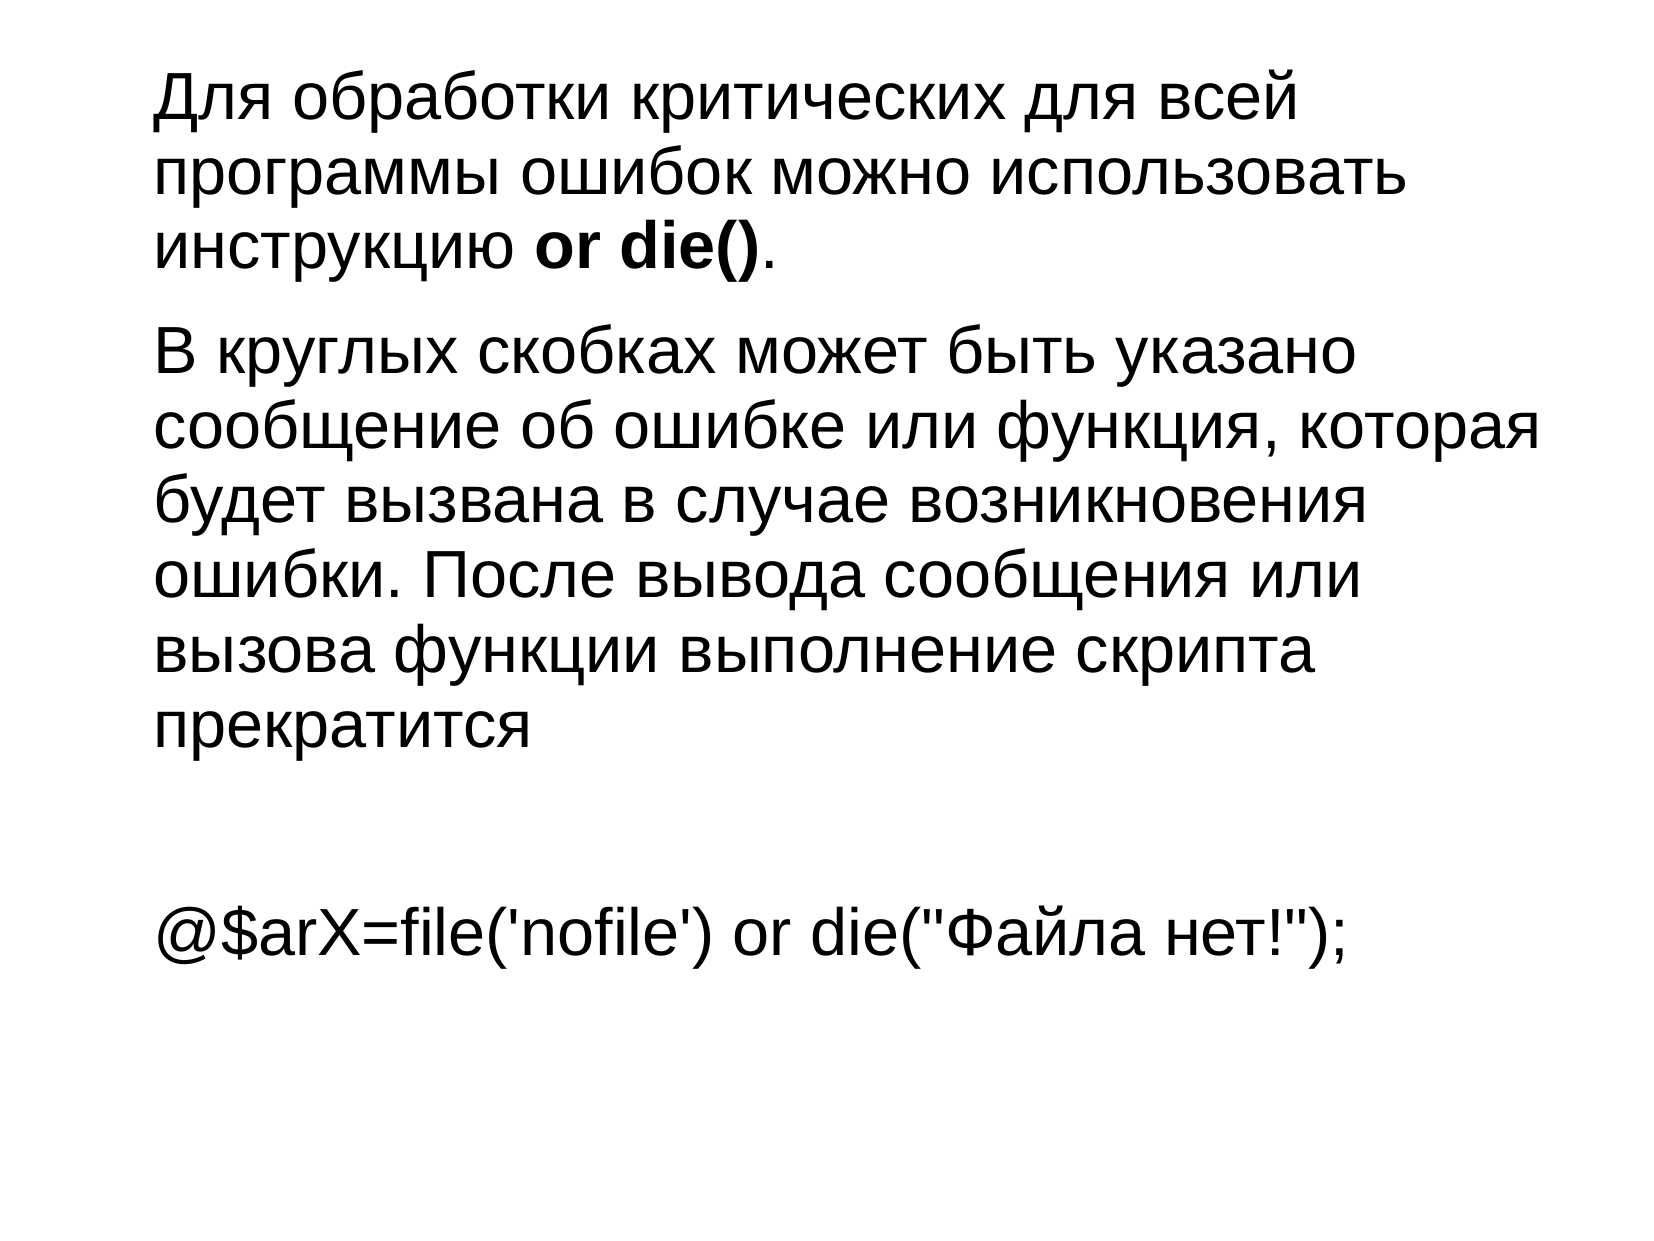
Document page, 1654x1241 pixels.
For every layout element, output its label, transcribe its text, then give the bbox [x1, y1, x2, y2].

list Для обработки критических для всей программы ошибок можно использовать инструкцию or die(). В круглых скобках может быть указано сообщение об ошибке или функция, которая будет вызвана в случае возникновения ошибки. После вывода сообщения или вызова функции выполнение скрипта прекратится @$arX=file('nofile') or die("Файла нет!"); [82, 59, 1571, 1109]
